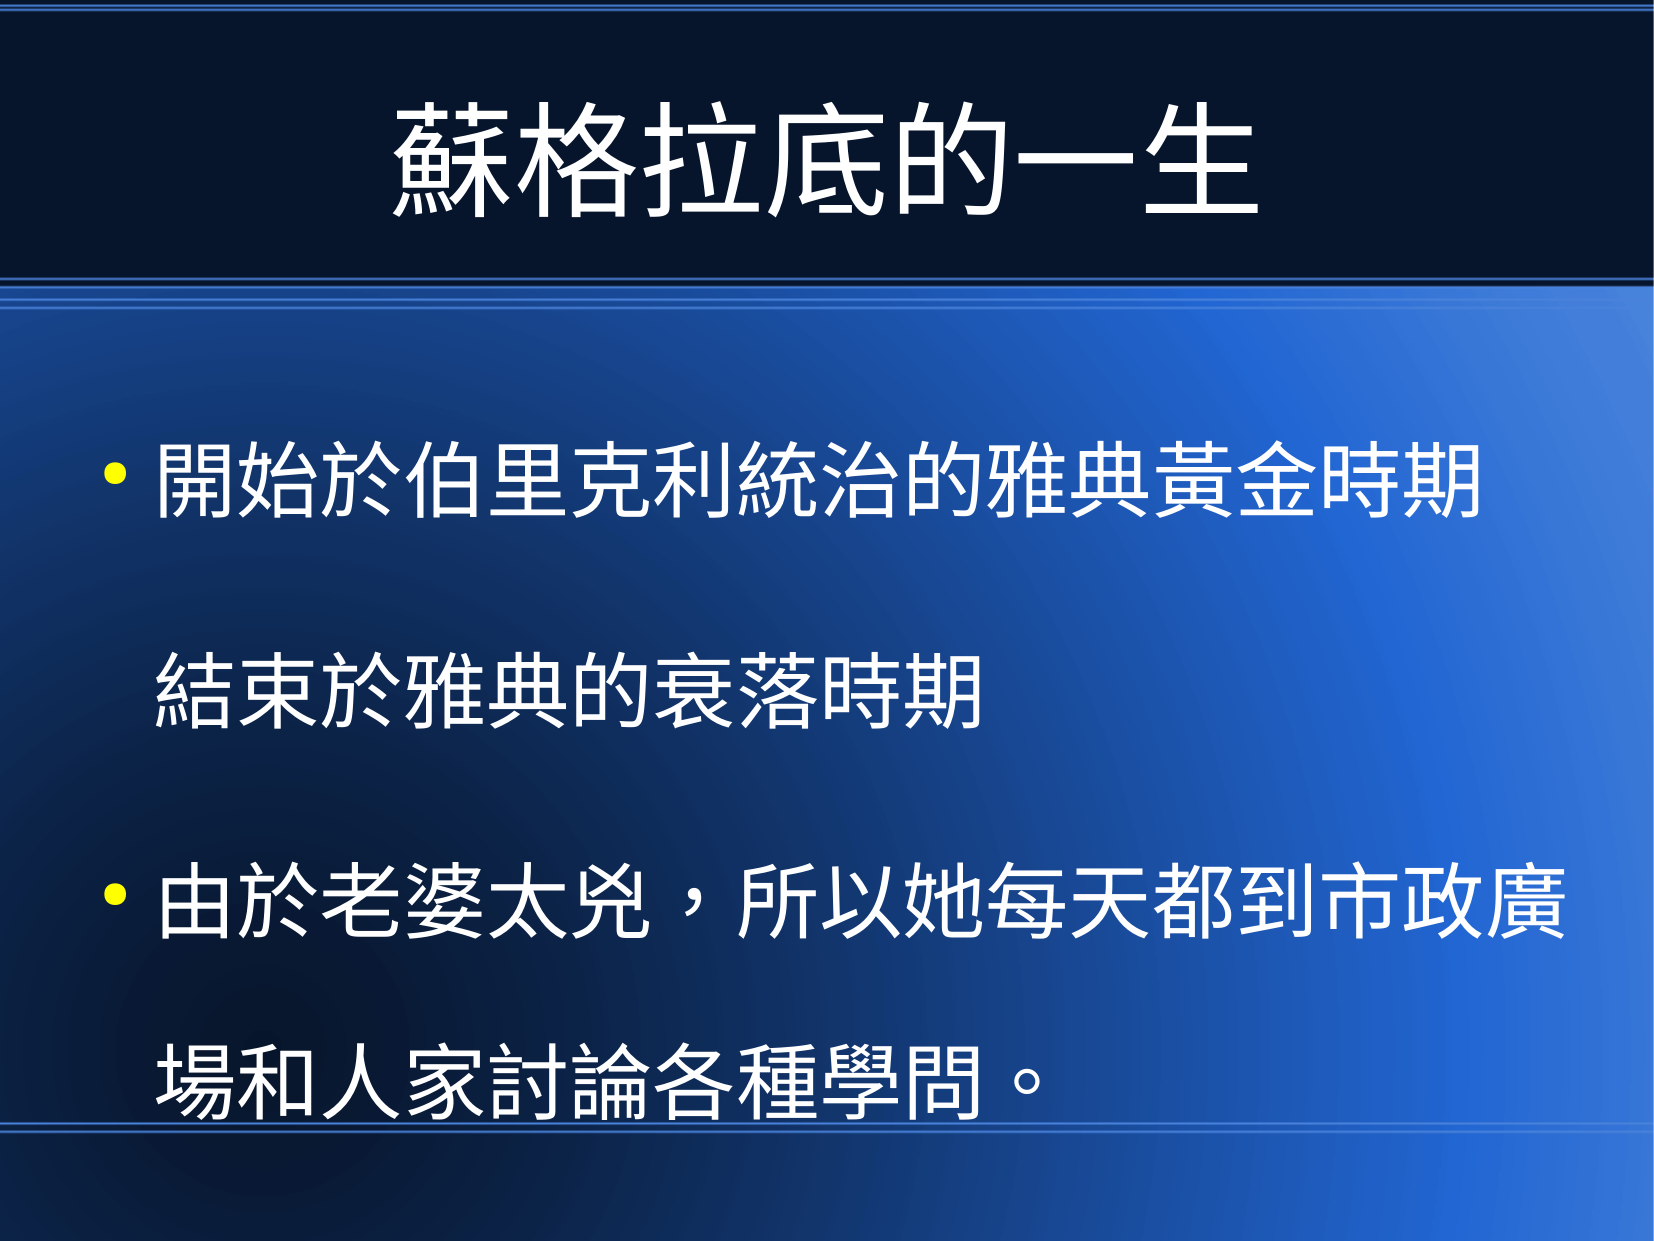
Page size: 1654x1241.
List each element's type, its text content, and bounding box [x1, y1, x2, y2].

title 蘇格拉底的一生 [82, 49, 1571, 257]
list 開始於伯里克利統治的雅典黃金時期 結束於雅典的衰落時期 由於老婆太兇，所以她每天都到市政廣場和人家討論各種學問。 [82, 355, 1571, 1241]
picture [0, 0, 1654, 1241]
